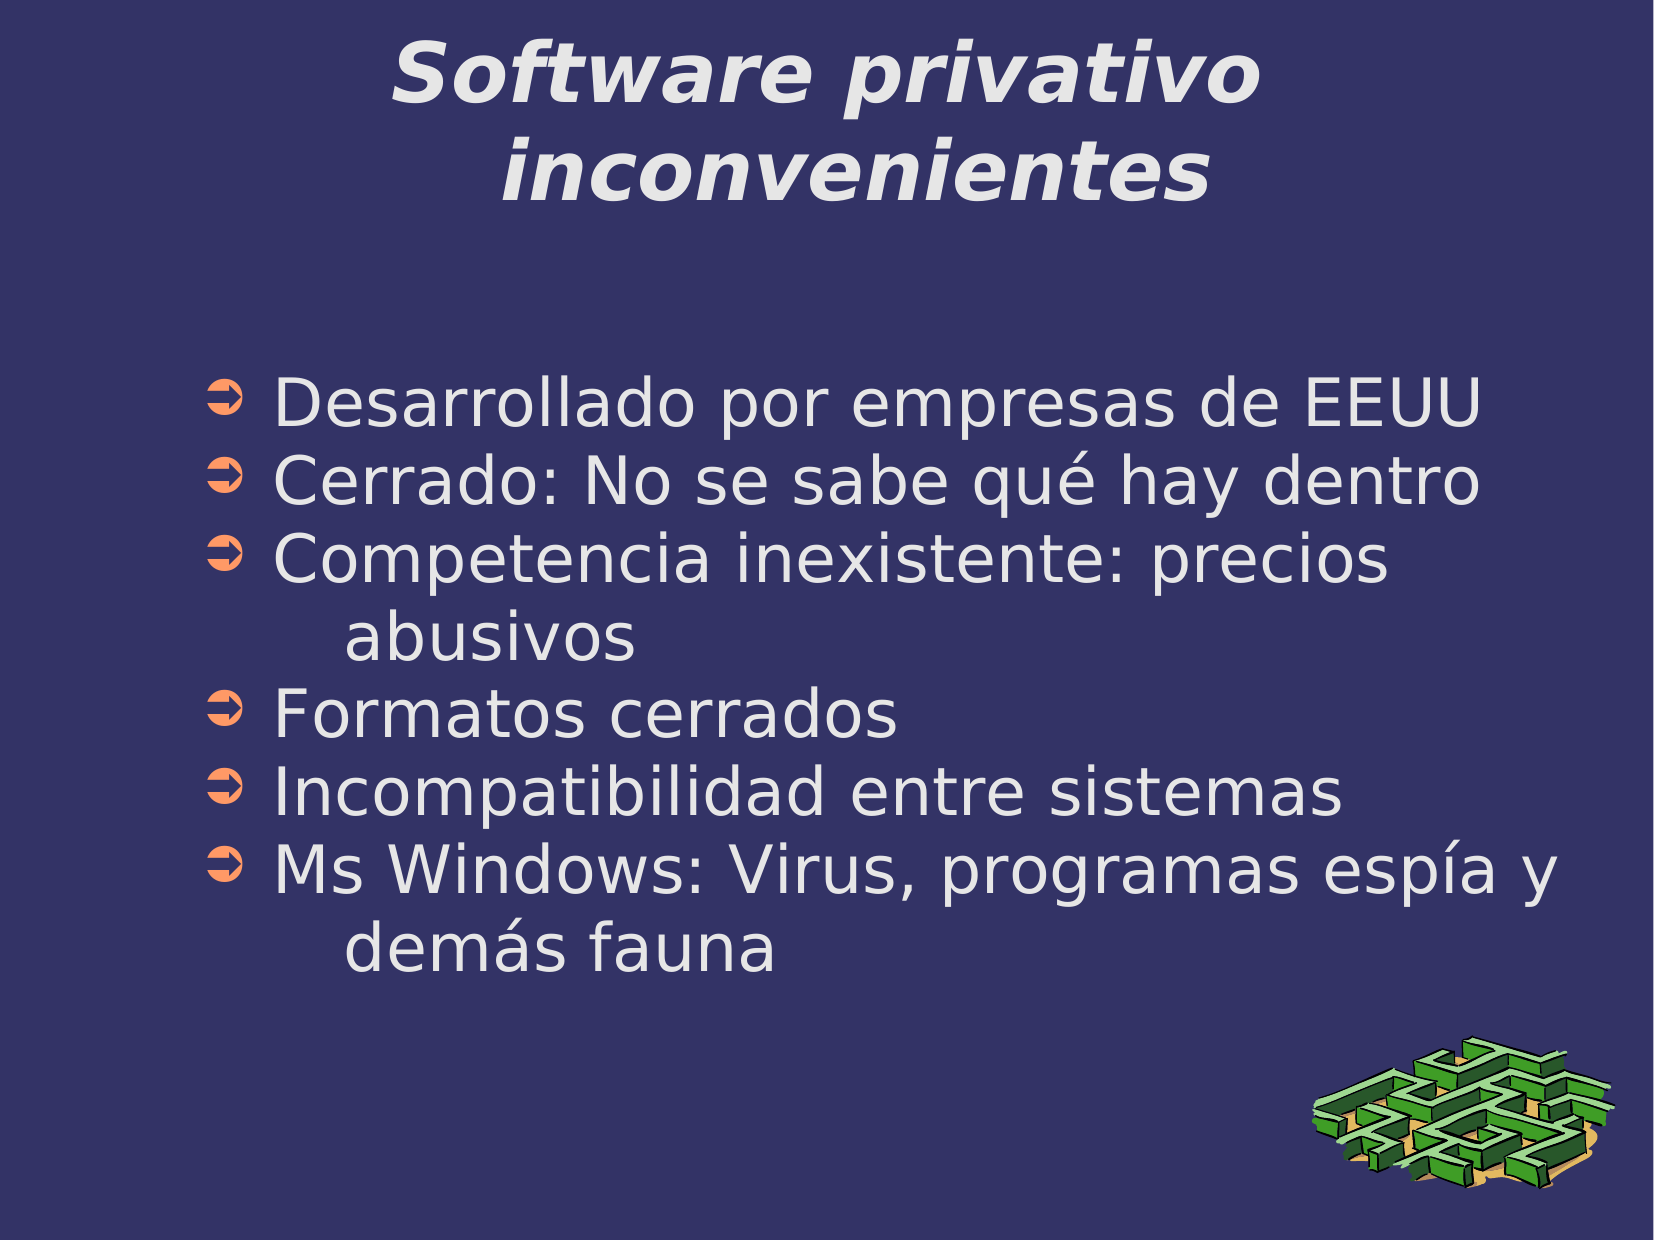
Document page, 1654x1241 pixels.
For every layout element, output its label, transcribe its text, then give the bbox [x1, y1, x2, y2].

title Software privativo inconvenientes [121, 19, 1534, 227]
list Desarrollado por empresas de EEUU Cerrado: No se sabe qué hay dentro Competencia inexistente: precios abusivos Formatos cerrados Incompatibilidad entre sistemas Ms Windows: Virus, programas espía y demás fauna [178, 364, 1570, 1147]
list [891, 364, 1570, 1132]
